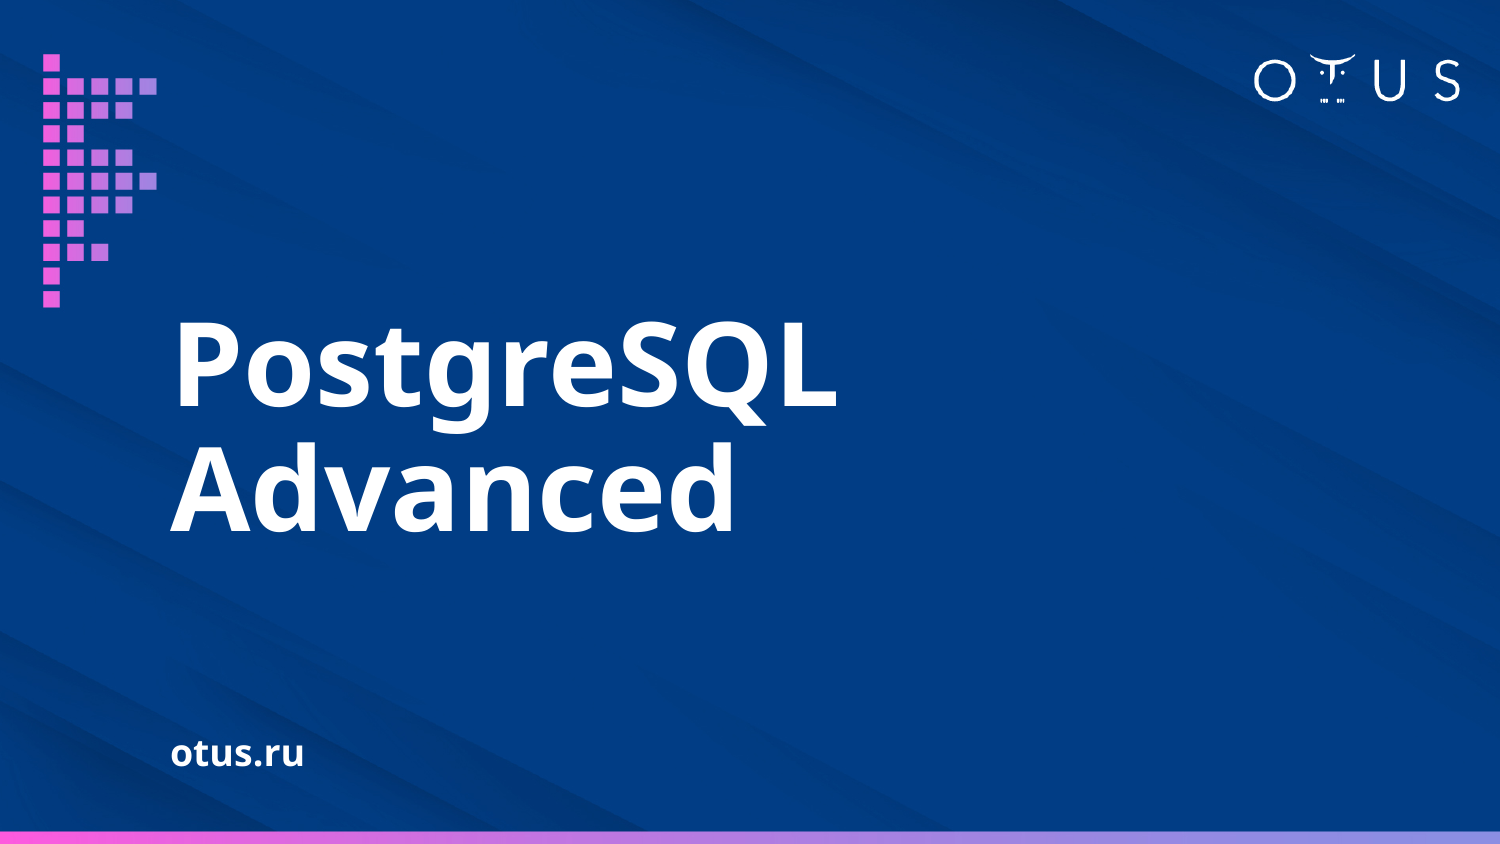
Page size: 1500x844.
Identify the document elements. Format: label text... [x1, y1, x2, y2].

title PostgreSQL Advanced [154, 290, 1366, 680]
picture [0, 0, 1500, 844]
subtitle otus.ru [154, 713, 1500, 793]
